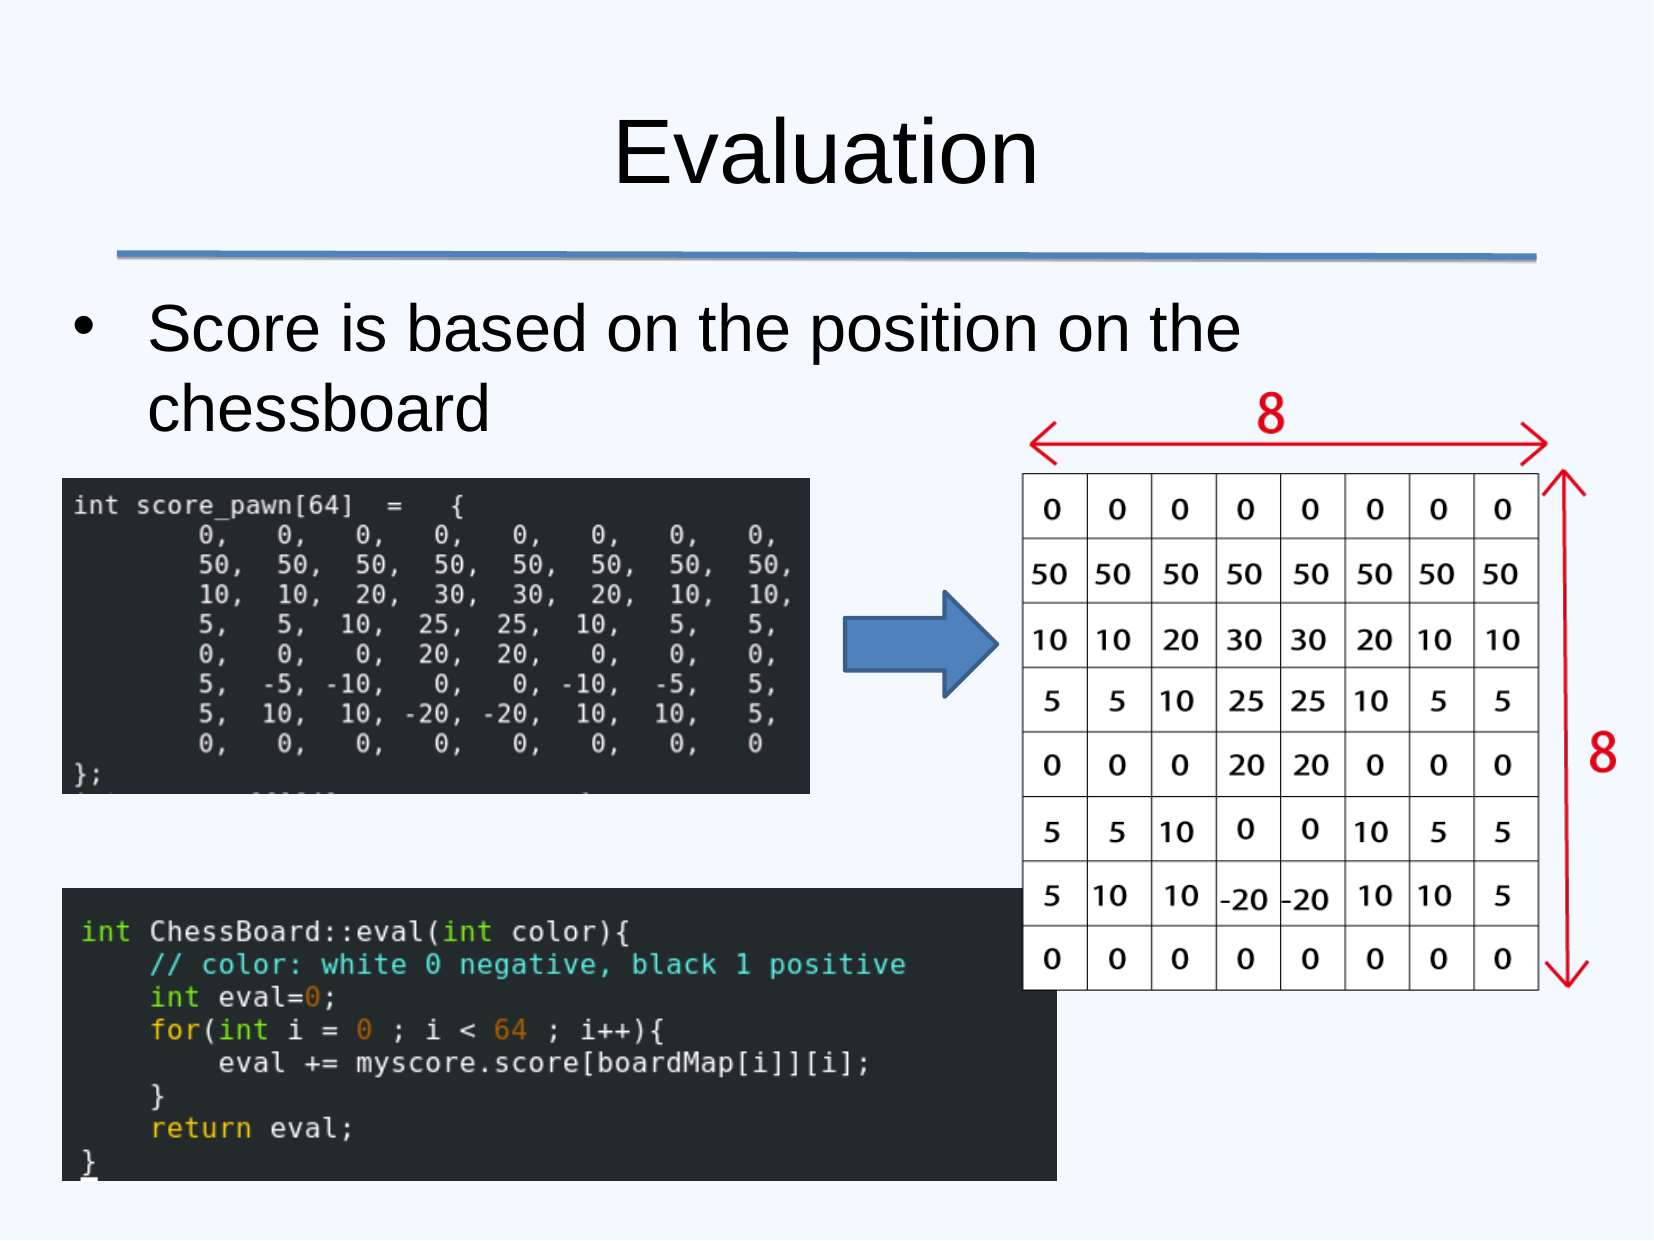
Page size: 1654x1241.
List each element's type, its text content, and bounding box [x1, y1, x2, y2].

text_box Score is based on the position on the chessboard [72, 302, 1547, 427]
picture [62, 478, 810, 794]
text_box [845, 591, 997, 697]
picture [62, 382, 1634, 1181]
text_box Evaluation [82, 43, 1571, 251]
